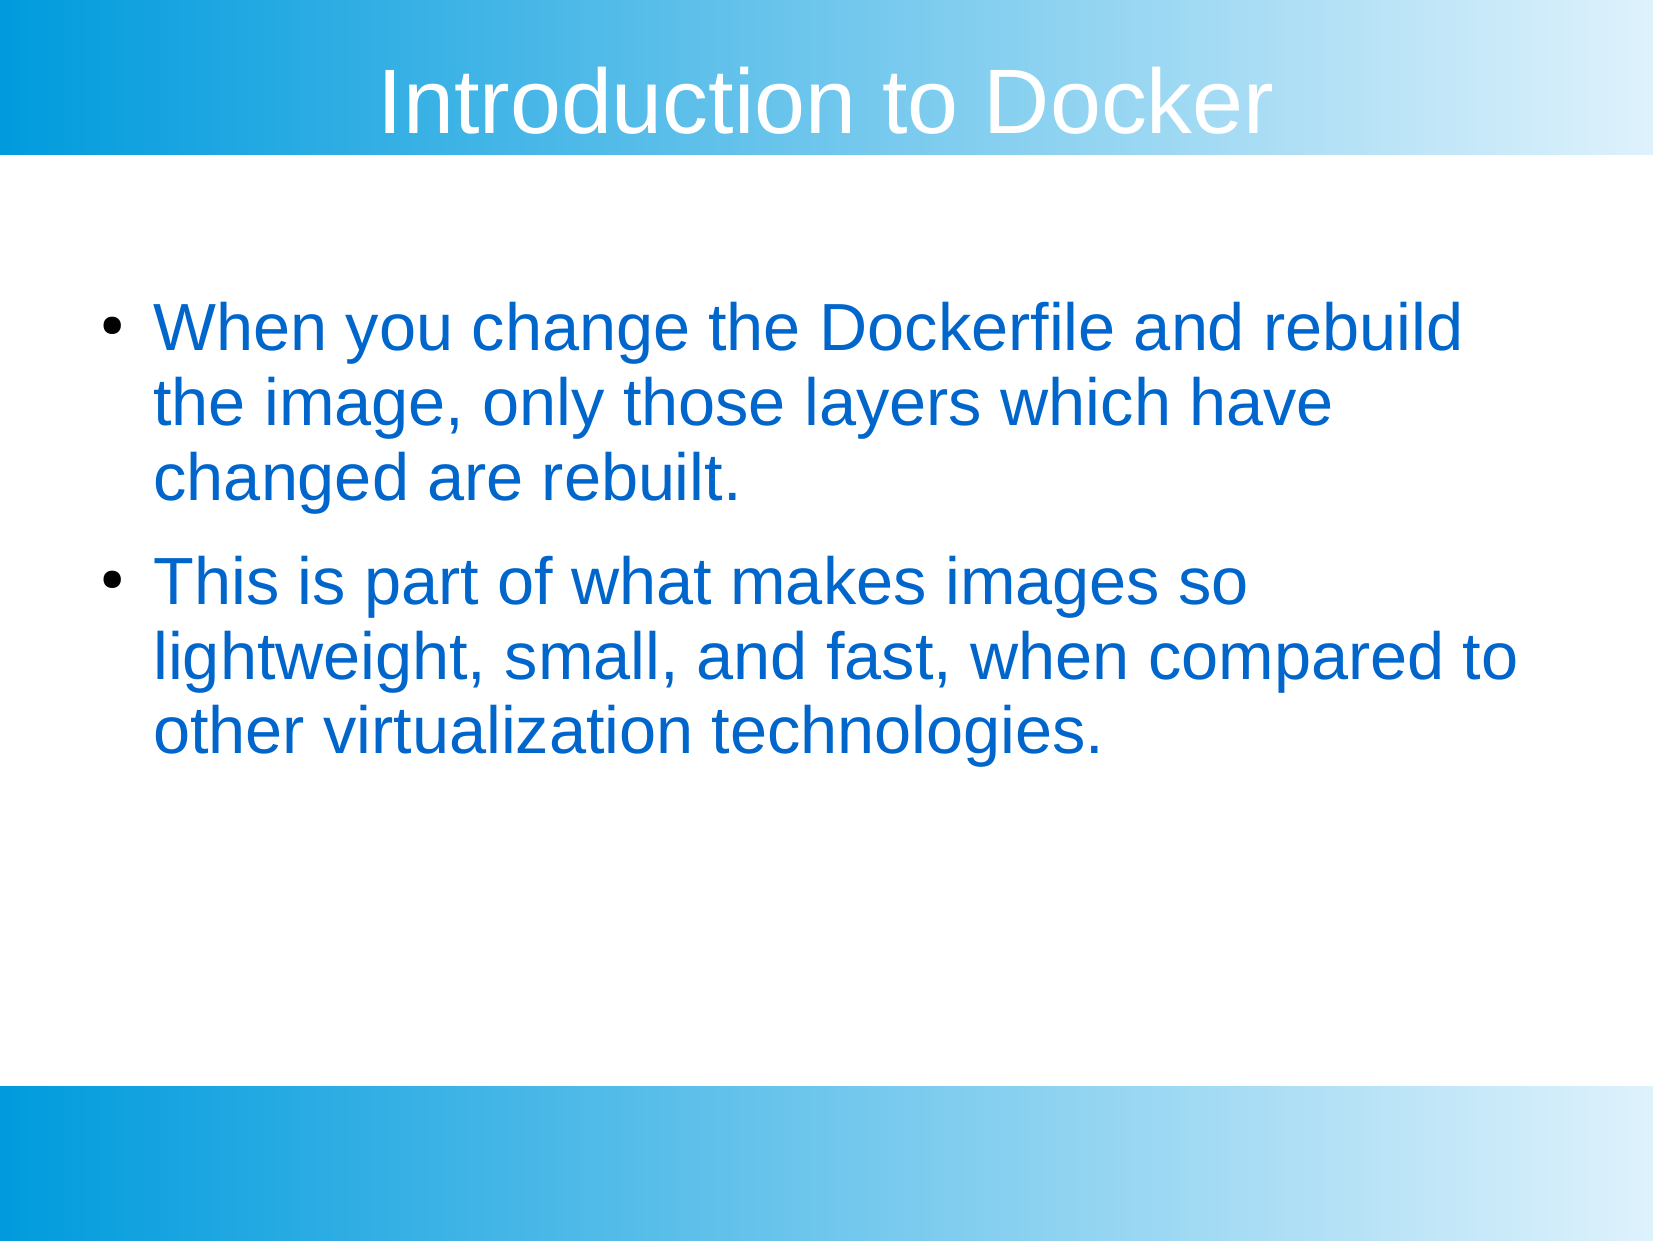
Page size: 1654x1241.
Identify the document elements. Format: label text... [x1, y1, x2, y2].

list When you change the Dockerfile and rebuild the image, only those layers which have changed are rebuilt. This is part of what makes images so lightweight, small, and fast, when compared to other virtualization technologies. [82, 290, 1571, 1010]
title Introduction to Docker [82, 49, 1571, 155]
